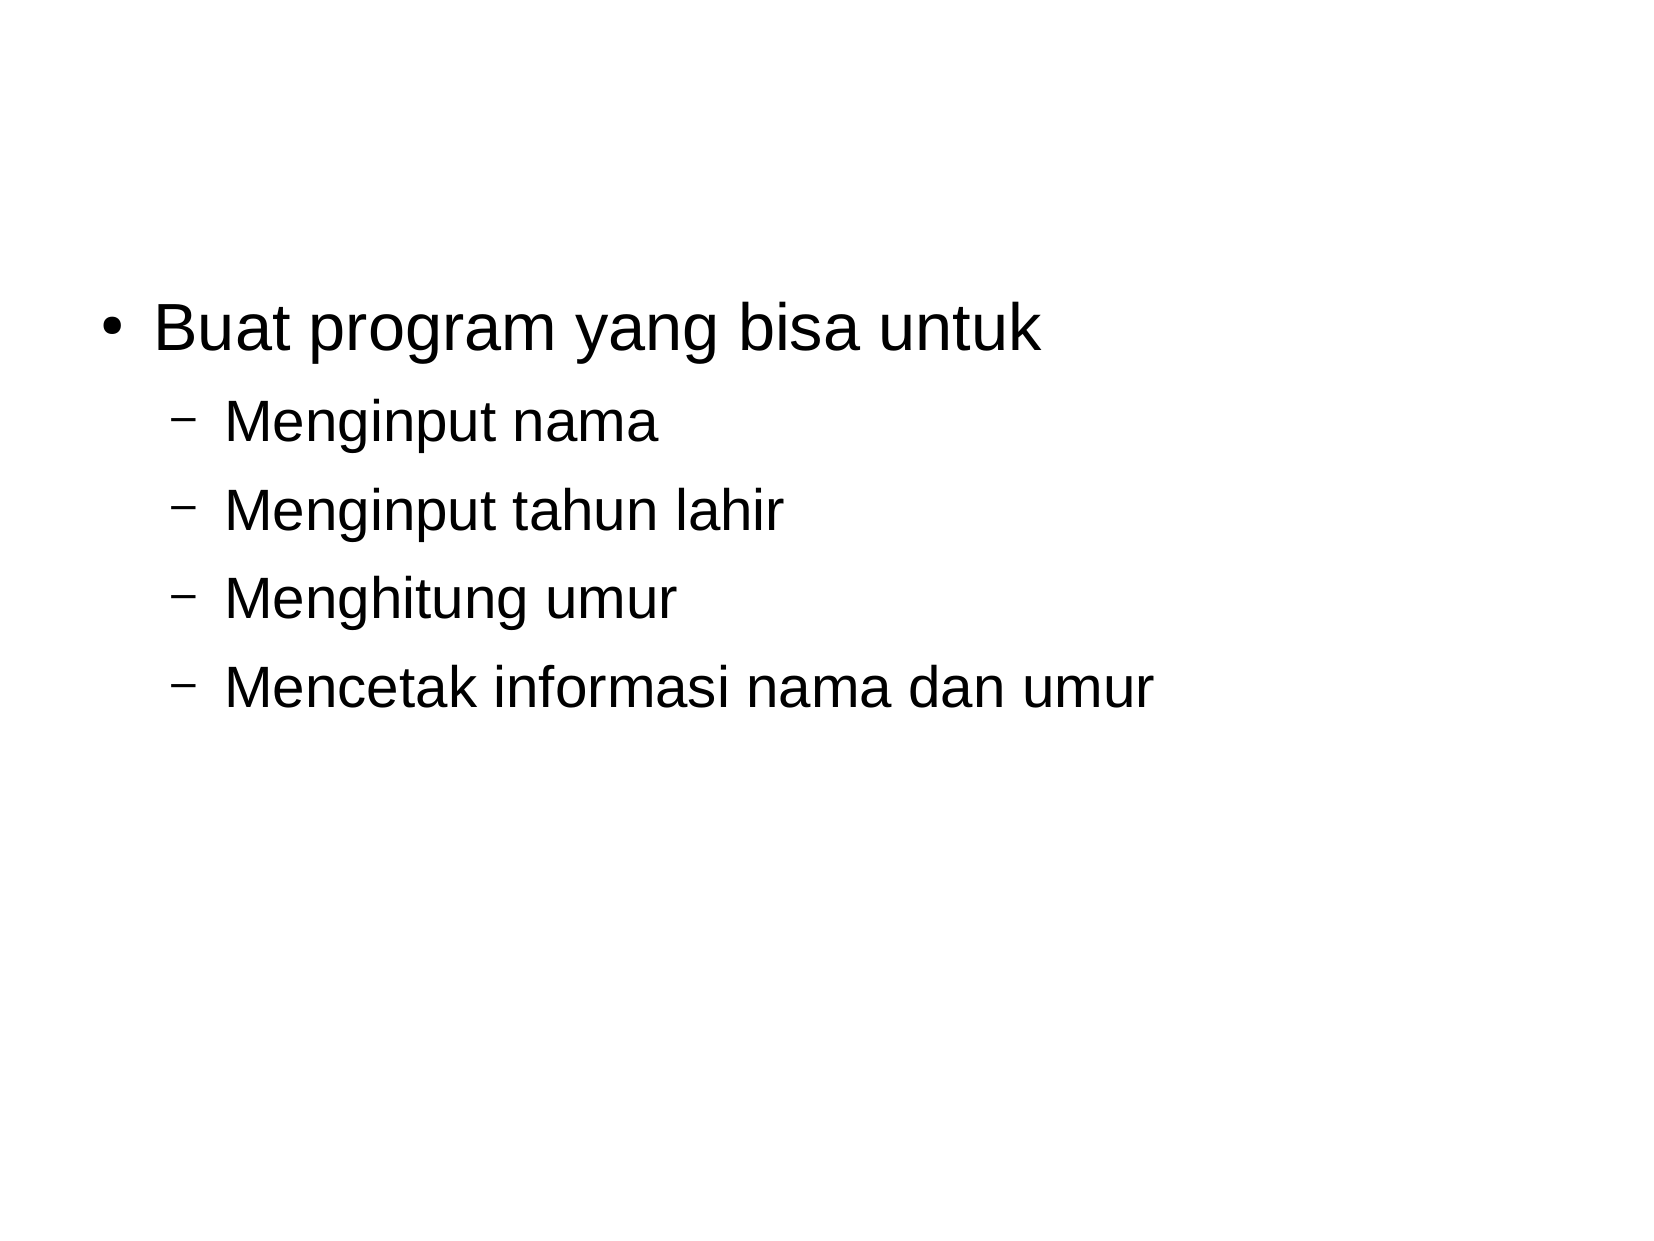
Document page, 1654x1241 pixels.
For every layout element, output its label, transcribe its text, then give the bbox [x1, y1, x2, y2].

list Buat program yang bisa untuk Menginput nama Menginput tahun lahir Menghitung umur Mencetak informasi nama dan umur [82, 290, 1571, 1010]
